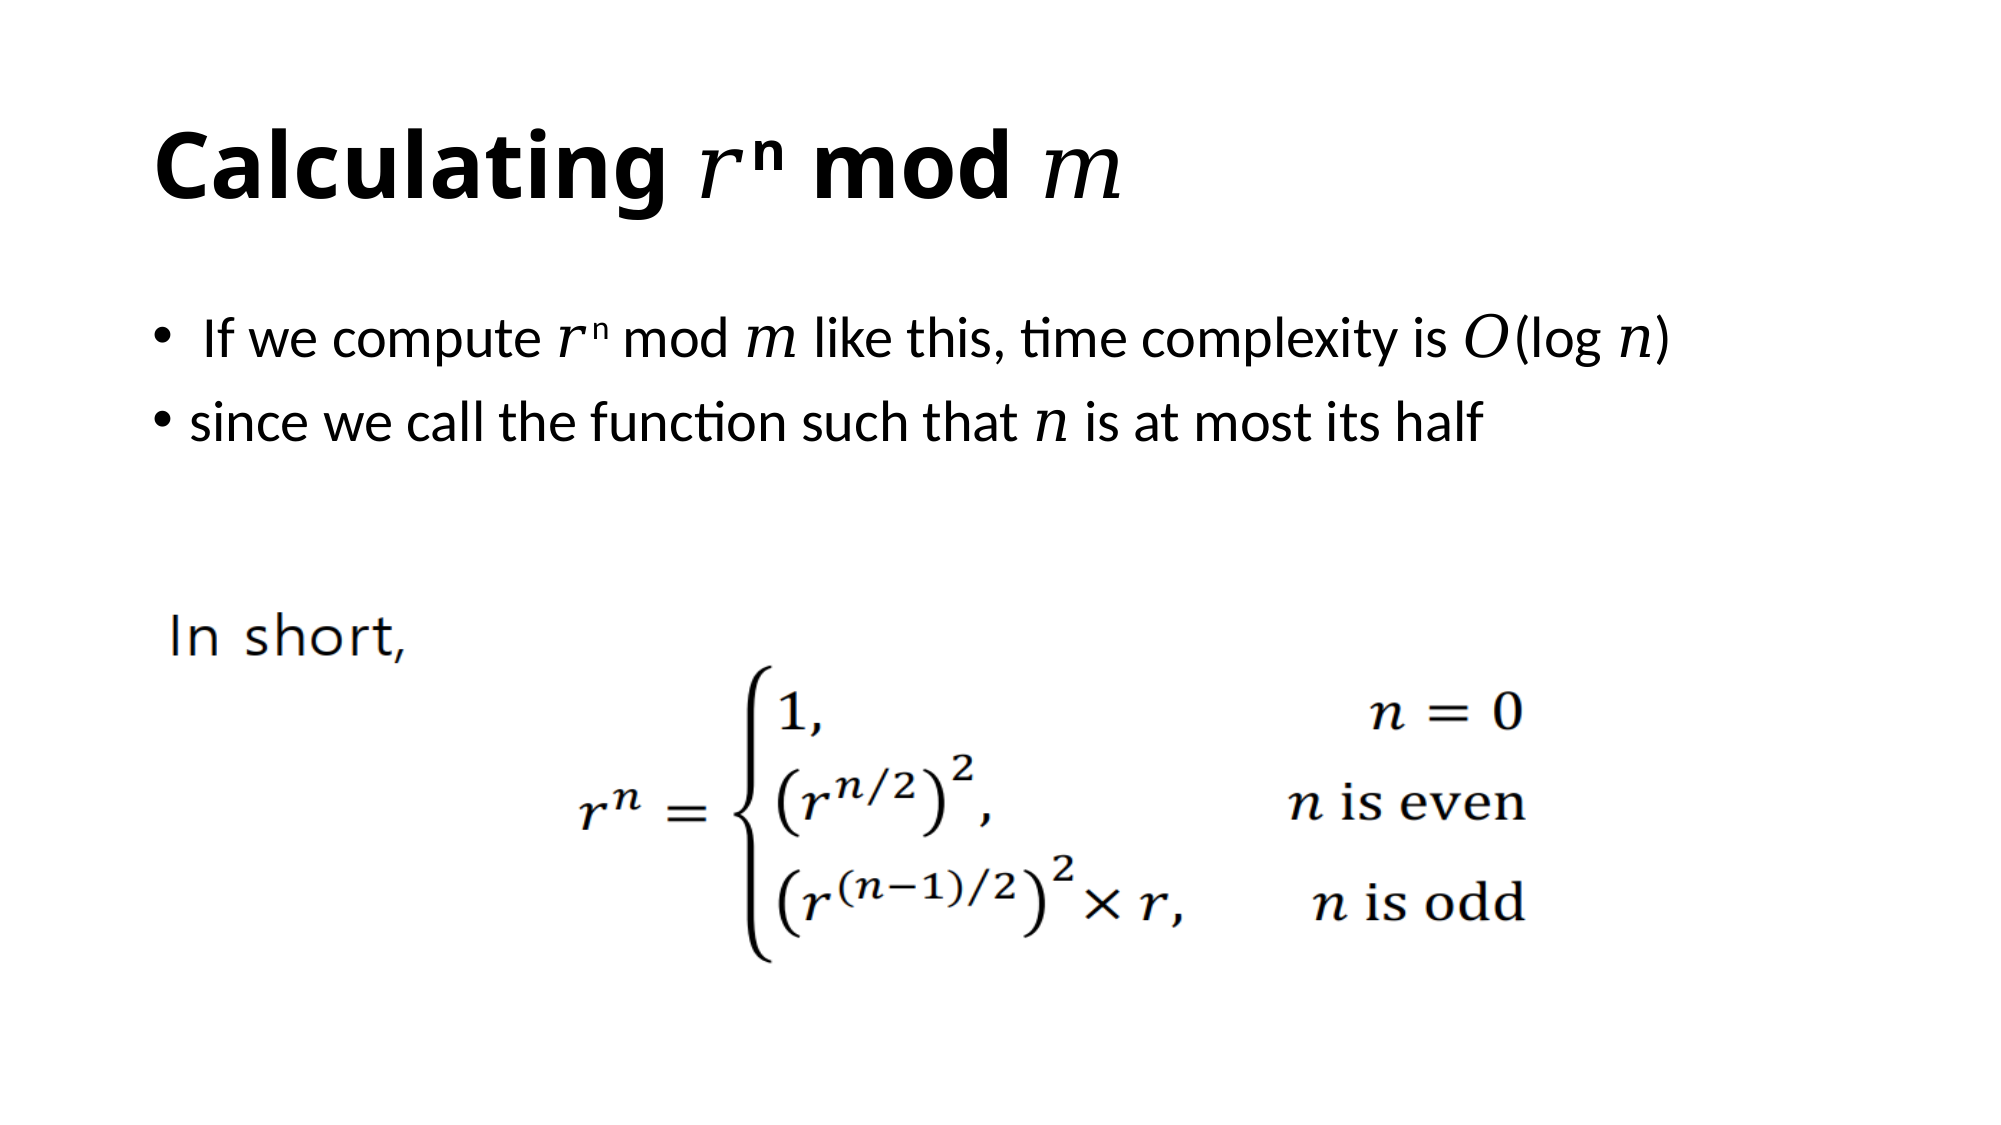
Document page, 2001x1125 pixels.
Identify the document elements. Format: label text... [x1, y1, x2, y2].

picture [151, 550, 1770, 975]
text_box If we compute 𝑟n mod 𝑚 like this, time complexity is 𝑂(log 𝑛) since we call the function such that 𝑛 is at most its half [137, 299, 1863, 1014]
text_box Calculating 𝑟n mod 𝑚 [137, 59, 1863, 278]
